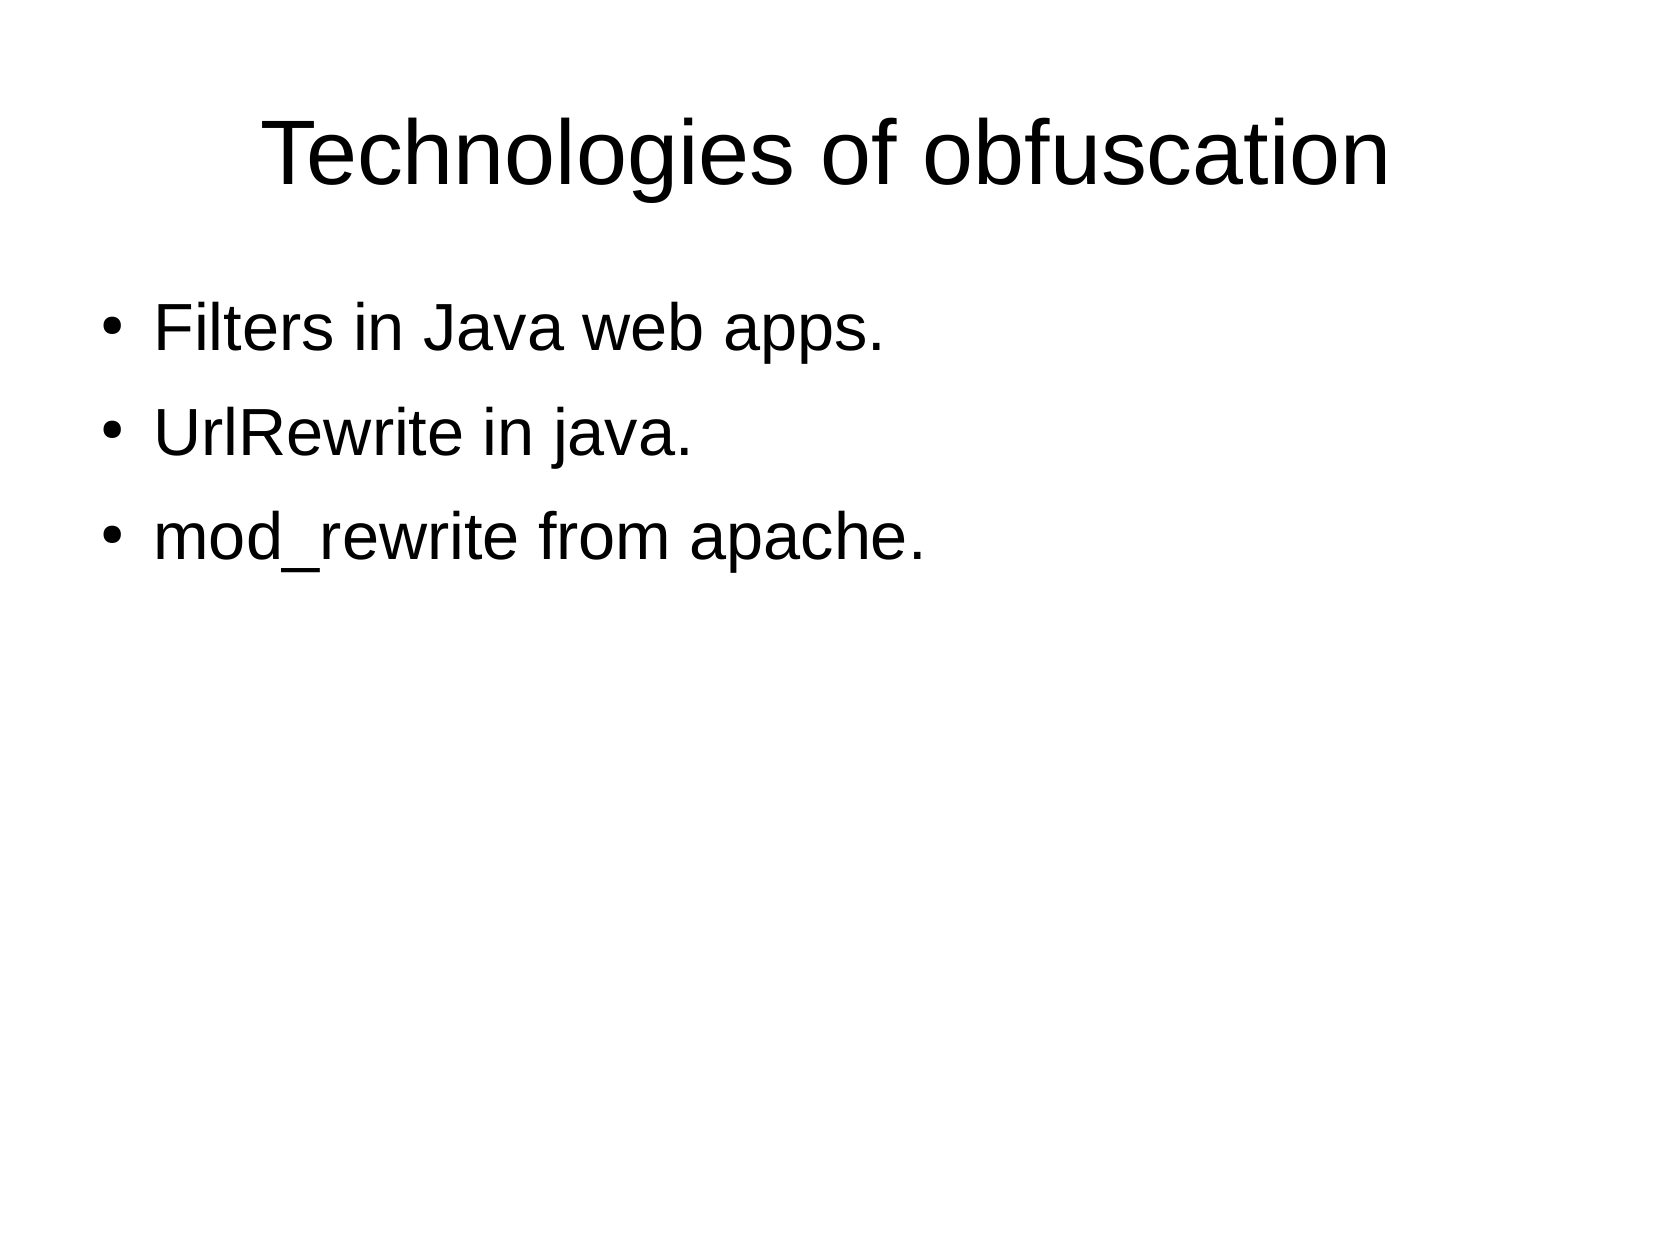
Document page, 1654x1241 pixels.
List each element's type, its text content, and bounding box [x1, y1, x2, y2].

title Technologies of obfuscation [82, 49, 1571, 257]
list Filters in Java web apps. UrlRewrite in java. mod_rewrite from apache. [82, 290, 1538, 1010]
